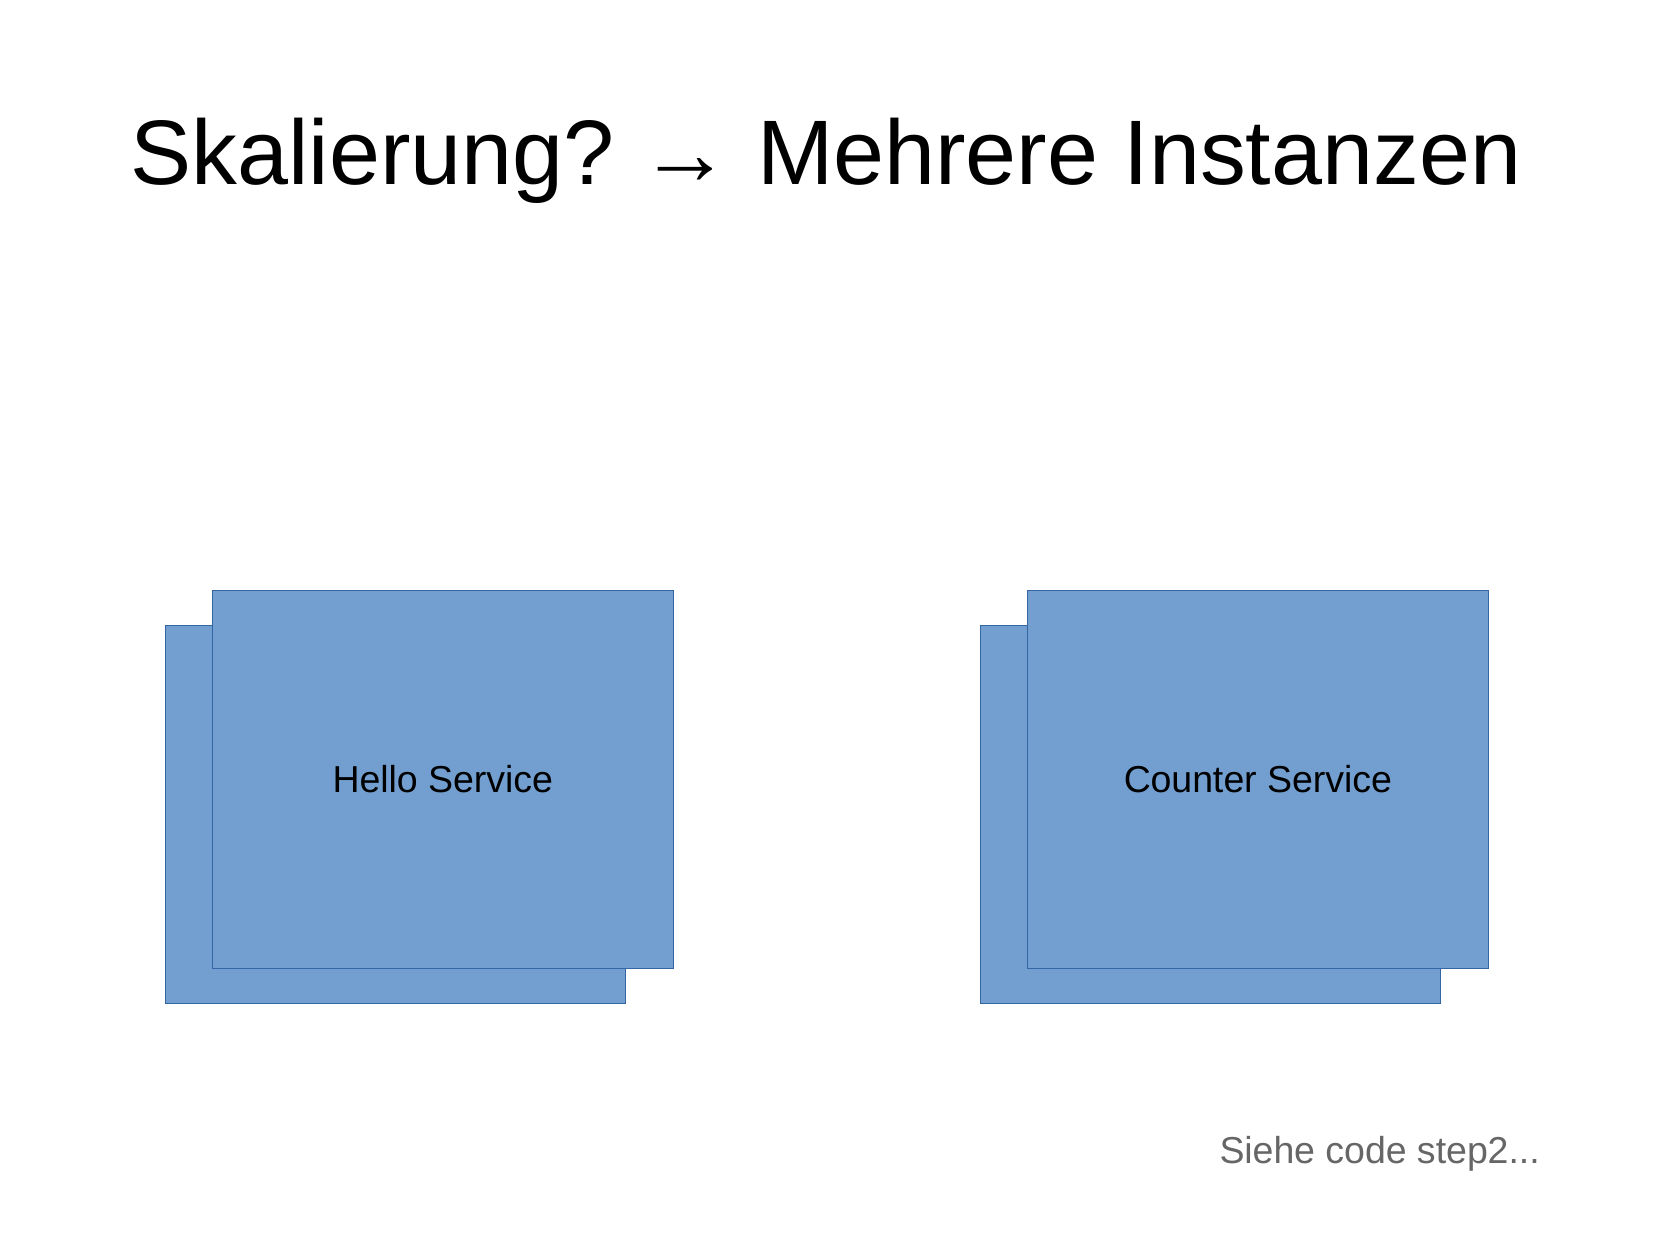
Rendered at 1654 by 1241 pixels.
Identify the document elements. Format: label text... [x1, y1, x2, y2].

text_box Siehe code step2... [1204, 1122, 1555, 1179]
text_box Counter Service [980, 625, 1441, 1004]
text_box Hello Service [165, 625, 626, 1004]
text_box Hello Service [212, 590, 674, 969]
title Skalierung? → Mehrere Instanzen [82, 49, 1571, 257]
text_box Counter Service [1027, 590, 1489, 969]
